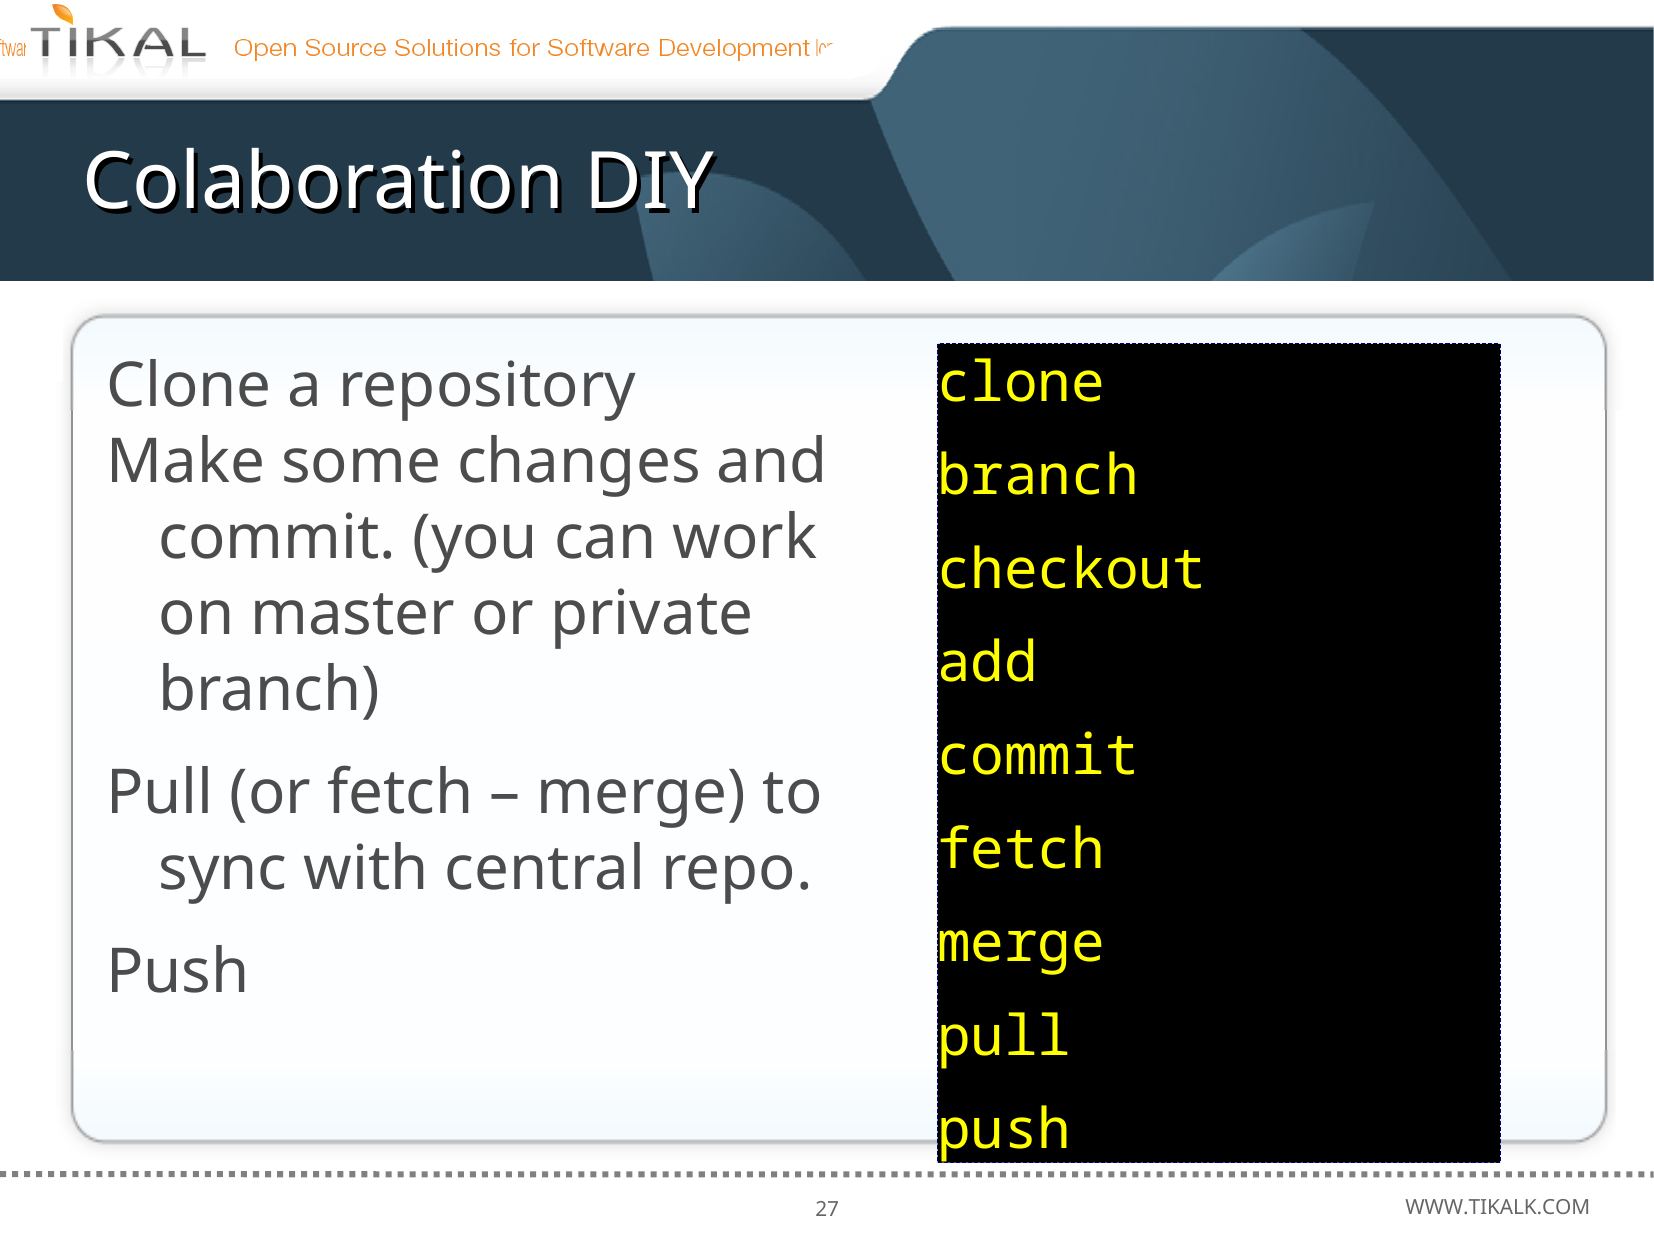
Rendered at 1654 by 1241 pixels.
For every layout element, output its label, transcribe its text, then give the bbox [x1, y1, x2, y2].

picture [0, 3, 1654, 281]
list clone branch checkout add commit fetch merge pull push [937, 343, 1501, 1163]
title Colaboration DIY [82, 73, 1570, 280]
picture [55, 296, 1624, 410]
picture [1501, 1050, 1616, 1163]
list Clone a repository Make some changes and commit. (you can work on master or private branch) Pull (or fetch – merge) to sync with central repo. Push [106, 343, 832, 1088]
picture [55, 1050, 937, 1163]
